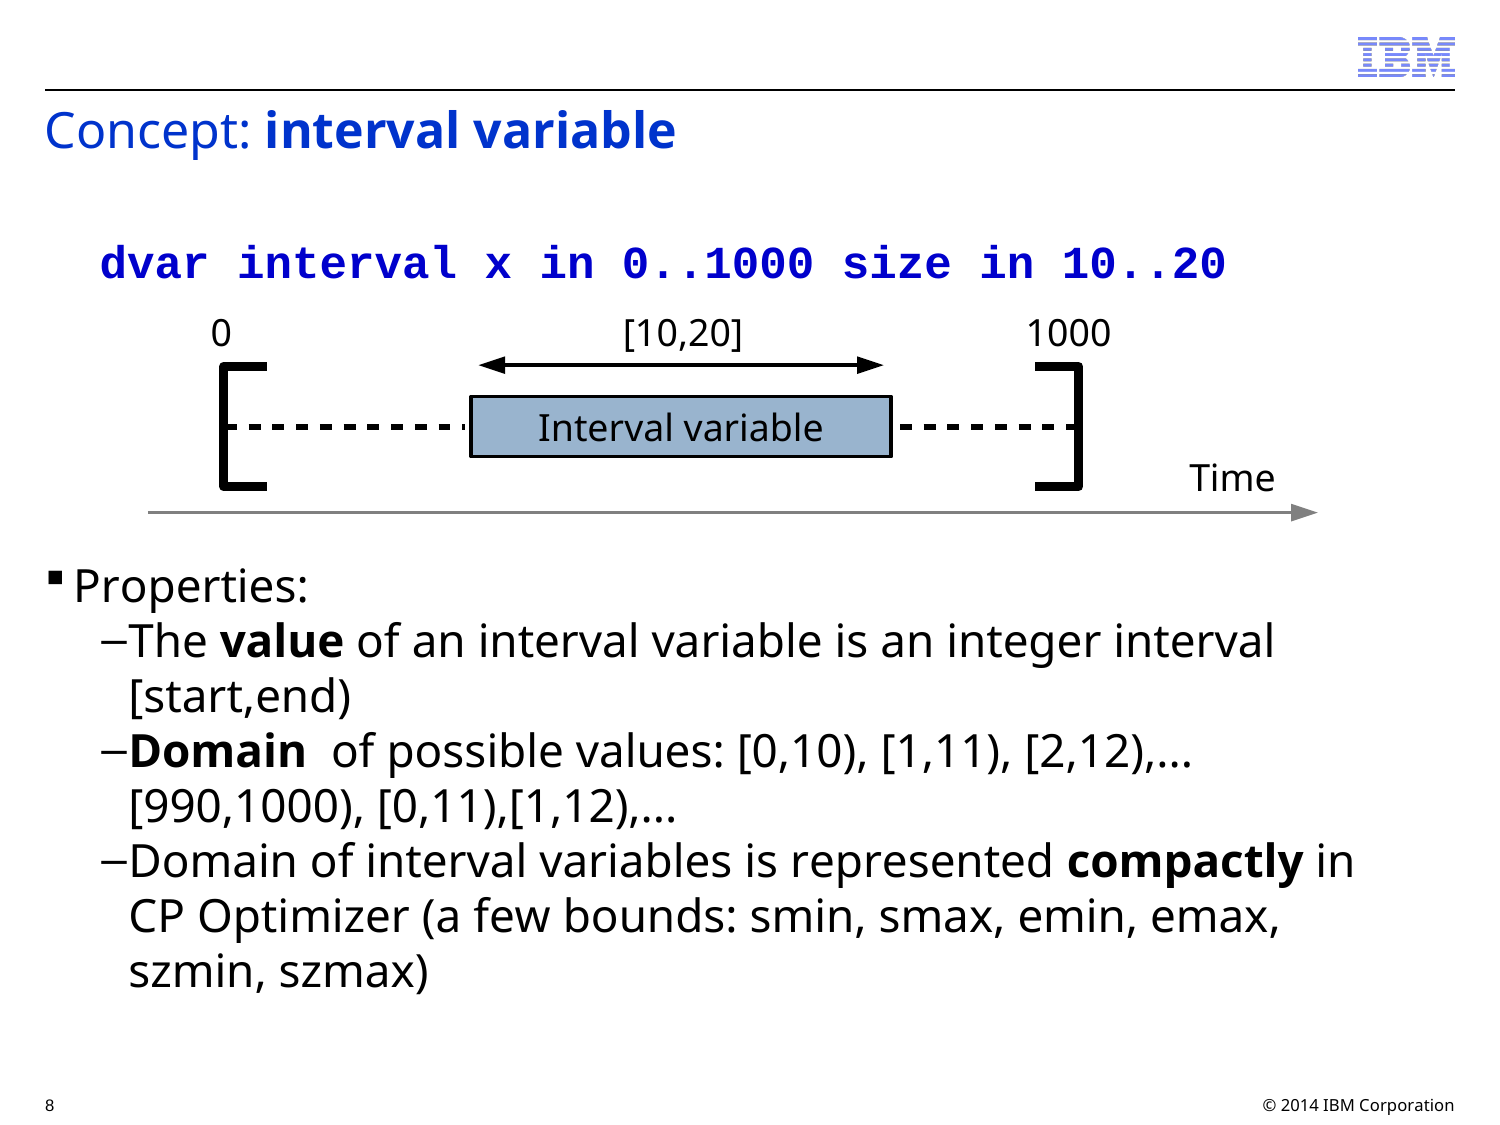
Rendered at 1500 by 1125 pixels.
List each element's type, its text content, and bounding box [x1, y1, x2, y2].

text_box [223, 351, 404, 502]
picture [1358, 37, 1455, 77]
text_box Interval variable [471, 396, 892, 457]
text_box 0 [195, 301, 434, 362]
text_box [898, 351, 1079, 502]
text_box Time [1174, 446, 1288, 507]
list dvar interval x in 0..1000 size in 10..20 Properties: The value of an interval variable is an integer interval [start,end) Domain of possible values: [0,10), [1,11), [2,12),...[990,1000), [0,11),[1,12),... Domain of interval variables is represented compactly in CP Optimizer (a few bounds: smin, smax, emin, emax, szmin, szmax) [29, 224, 1426, 1125]
text_box [10,20] [608, 301, 836, 362]
text_box 1000 [1010, 301, 1216, 362]
title Concept: interval variable [29, 97, 1500, 203]
